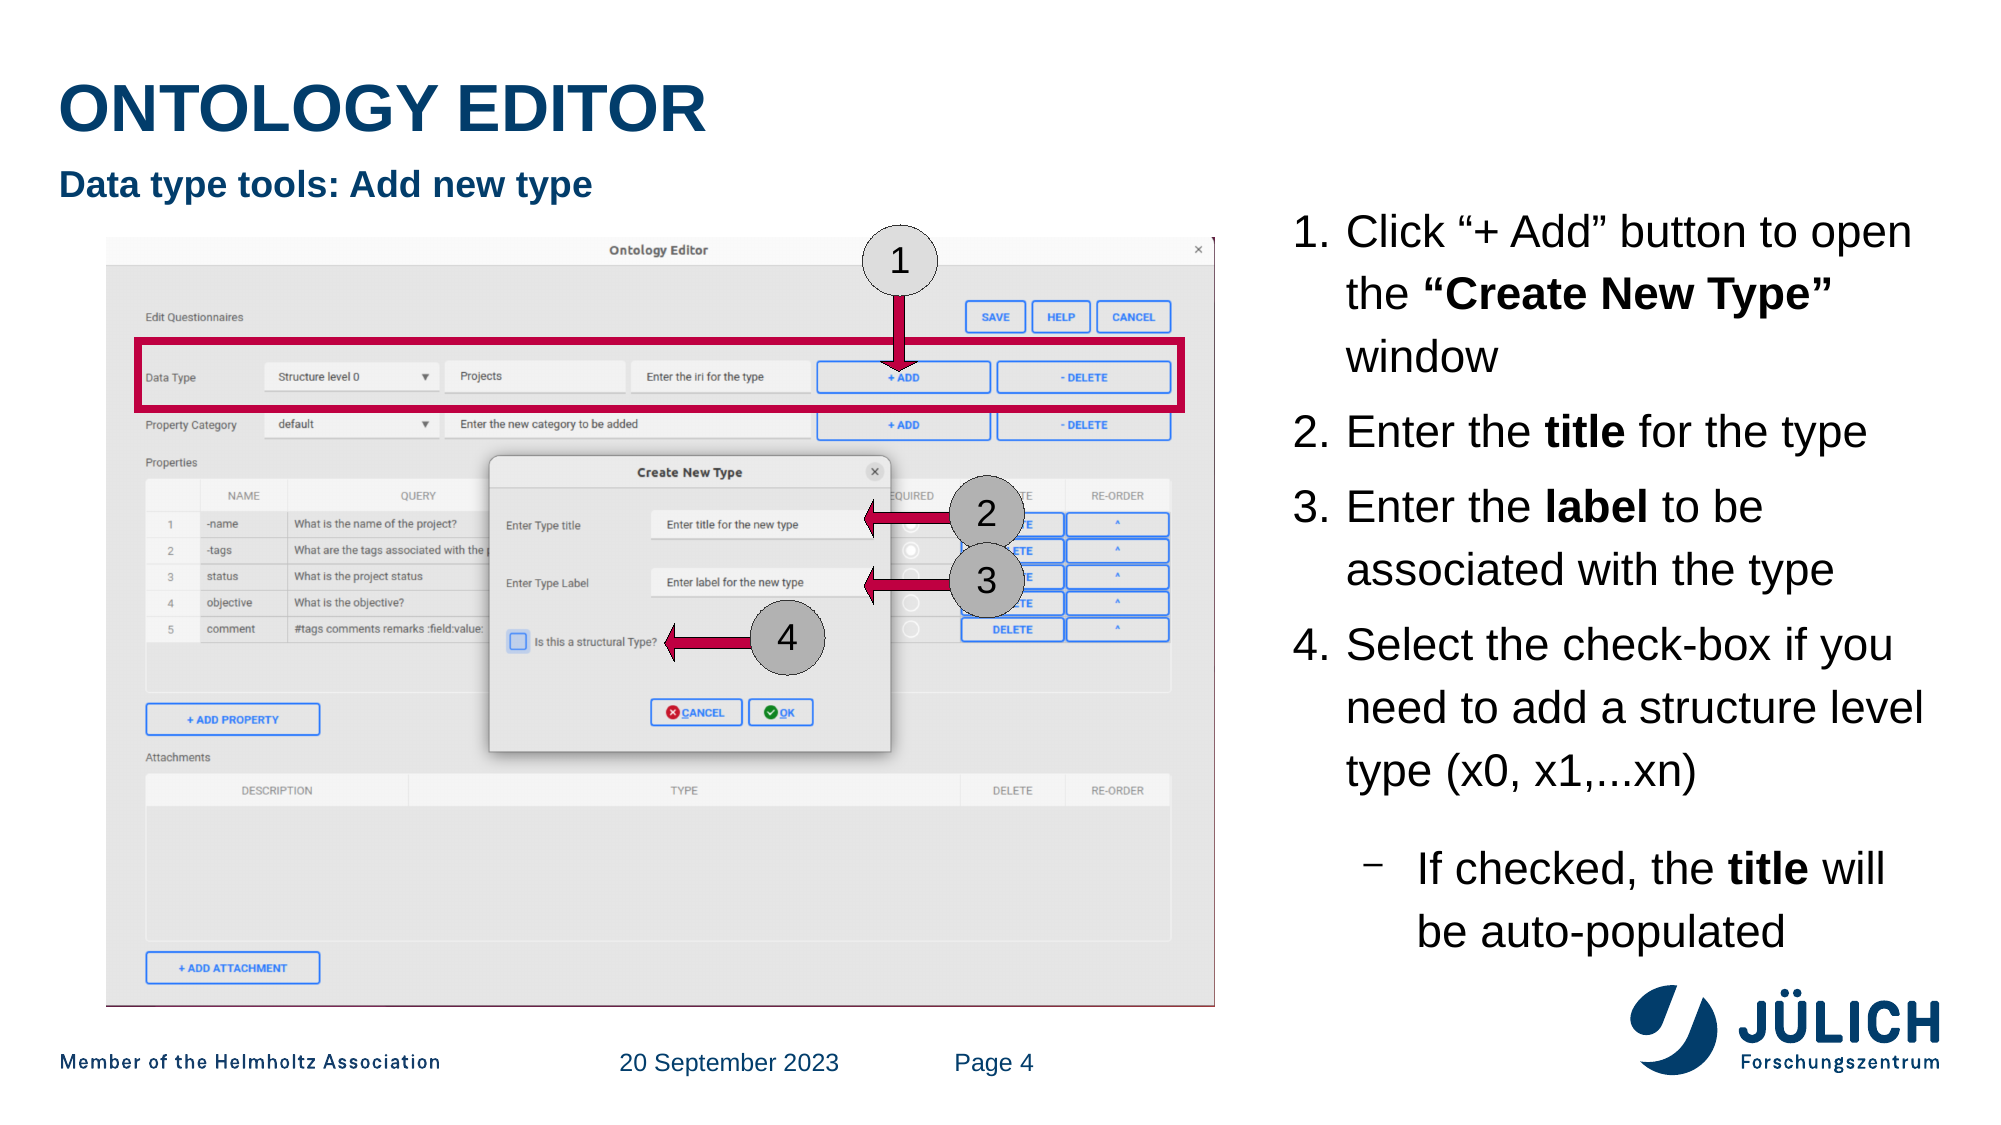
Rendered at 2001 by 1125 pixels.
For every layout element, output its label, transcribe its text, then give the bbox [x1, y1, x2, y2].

text_box [864, 499, 950, 538]
title Ontology Editor [59, 53, 1938, 193]
text_box [864, 566, 950, 605]
slide_number Page <number> [954, 1046, 1073, 1084]
text_box [134, 296, 1185, 413]
text_box 3 [949, 542, 1025, 618]
text_box 4 [750, 600, 826, 676]
picture [106, 238, 1215, 1007]
slide_number 20 September 2023 [619, 1046, 882, 1084]
text_box 1 [862, 224, 938, 297]
picture [142, 345, 1177, 405]
text_box 2 [949, 475, 1025, 547]
list Click “+ Add” button to open the “Create New Type” window Enter the title for the type Enter the label to be associated with the type Select the check-box if you need to add a structure level type (x0, x1,...xn) If checked, the title will be auto-populated [1275, 193, 1938, 832]
list Data type tools: Add new type [58, 154, 1937, 238]
text_box [664, 623, 751, 662]
